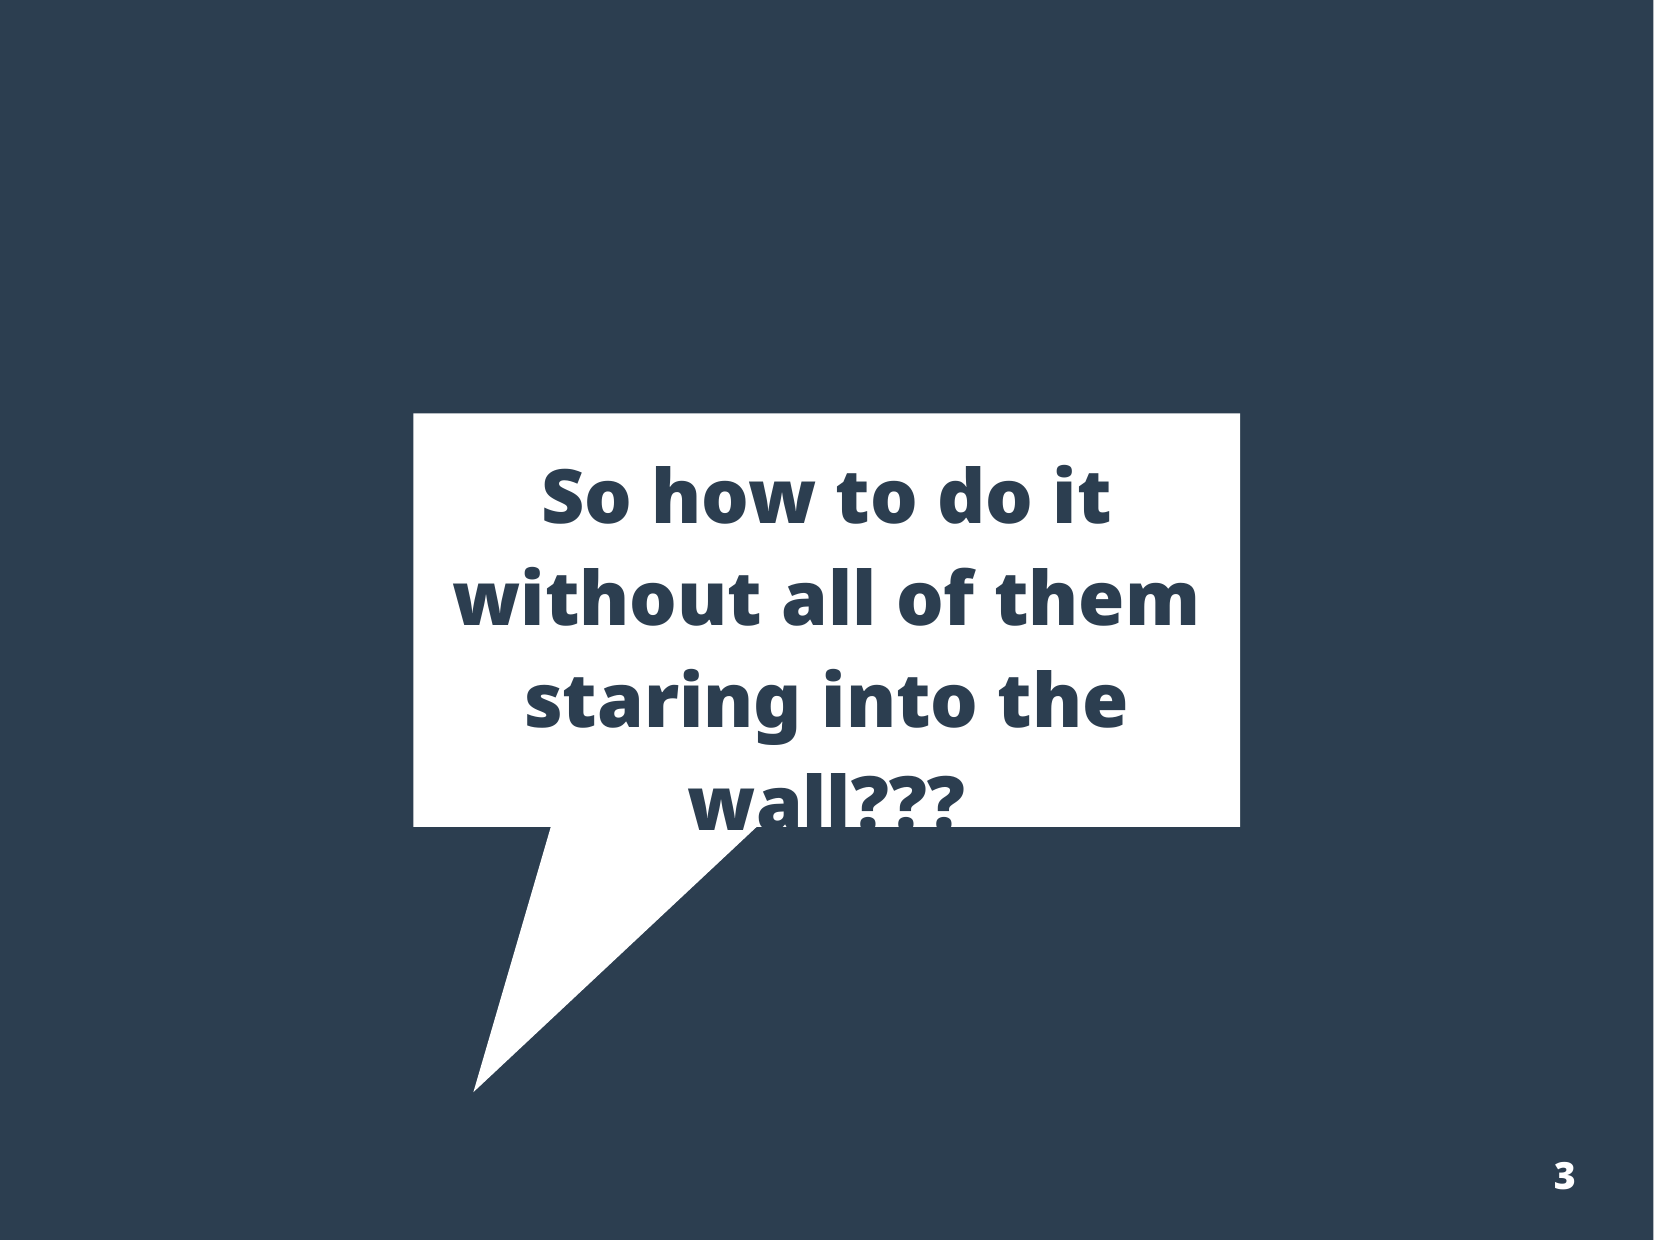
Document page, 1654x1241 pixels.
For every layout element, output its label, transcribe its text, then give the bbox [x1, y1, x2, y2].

title So how to do it without all of them staring into the wall??? [442, 442, 1211, 798]
